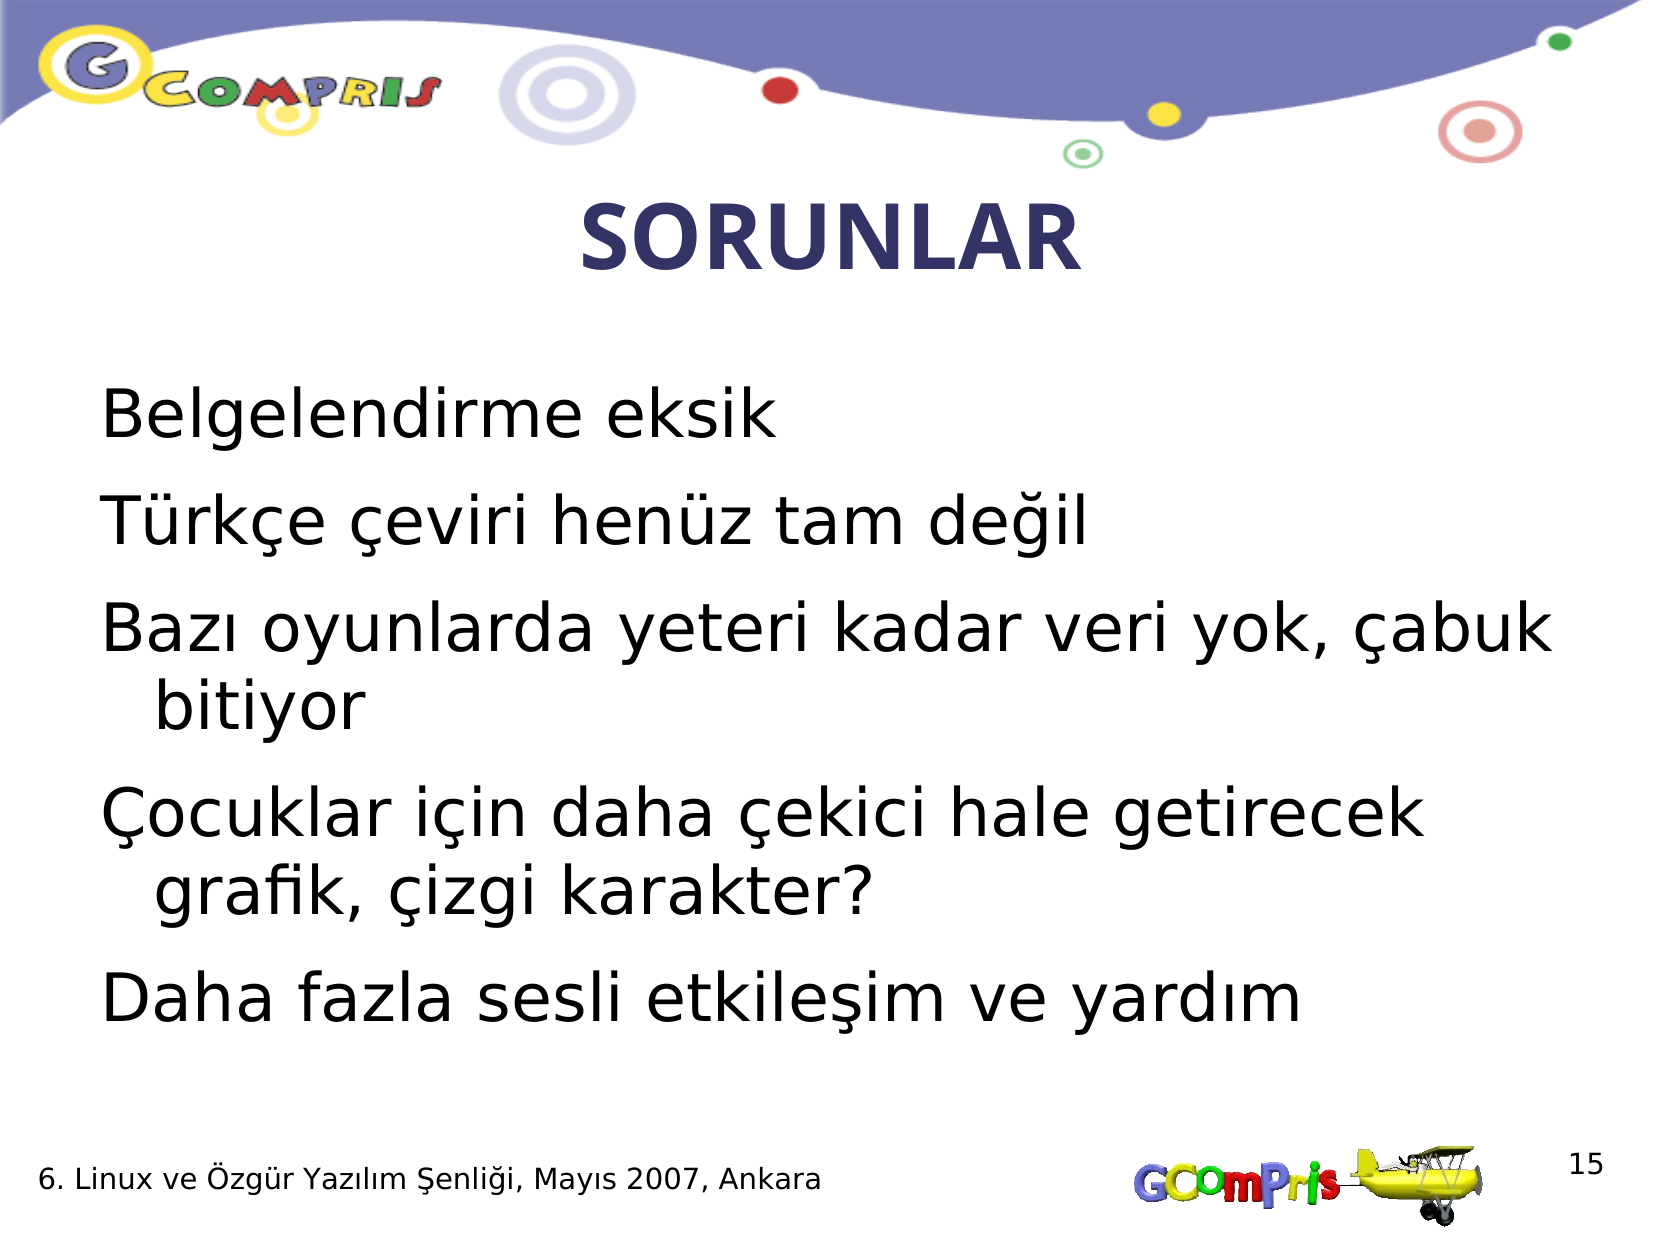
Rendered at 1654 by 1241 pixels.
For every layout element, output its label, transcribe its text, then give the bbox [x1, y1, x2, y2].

list Belgelendirme eksik Türkçe çeviri henüz tam değil Bazı oyunlarda yeteri kadar veri yok, çabuk bitiyor Çocuklar için daha çekici hale getirecek grafik, çizgi karakter? Daha fazla sesli etkileşim ve yardım [82, 375, 1571, 1109]
picture [0, 0, 1654, 192]
picture [1125, 1124, 1494, 1238]
title SORUNLAR [86, 130, 1576, 338]
